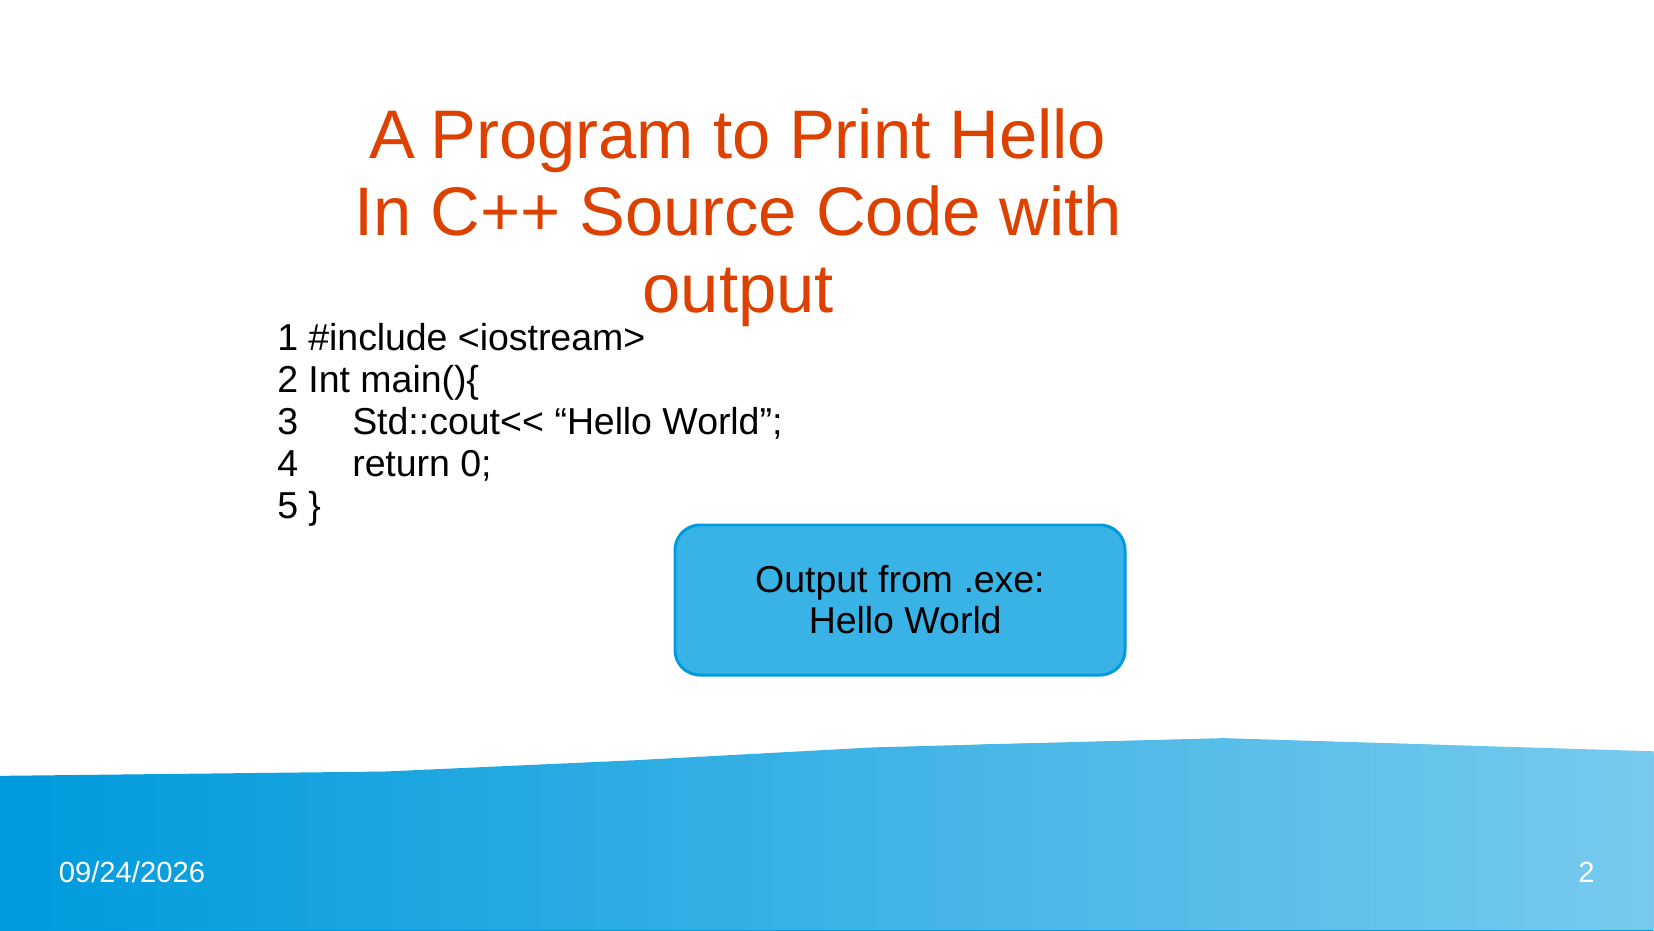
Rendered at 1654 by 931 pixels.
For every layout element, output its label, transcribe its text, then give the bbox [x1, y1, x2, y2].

text_box Output from .exe: Hello World [675, 525, 1126, 676]
text_box 1 #include <iostream> 2 Int main(){ 3 Std::cout<< “Hello World”; 4 return 0; 5 } [262, 309, 826, 576]
title A Program to Print Hello In C++ Source Code with output [0, 96, 1477, 327]
